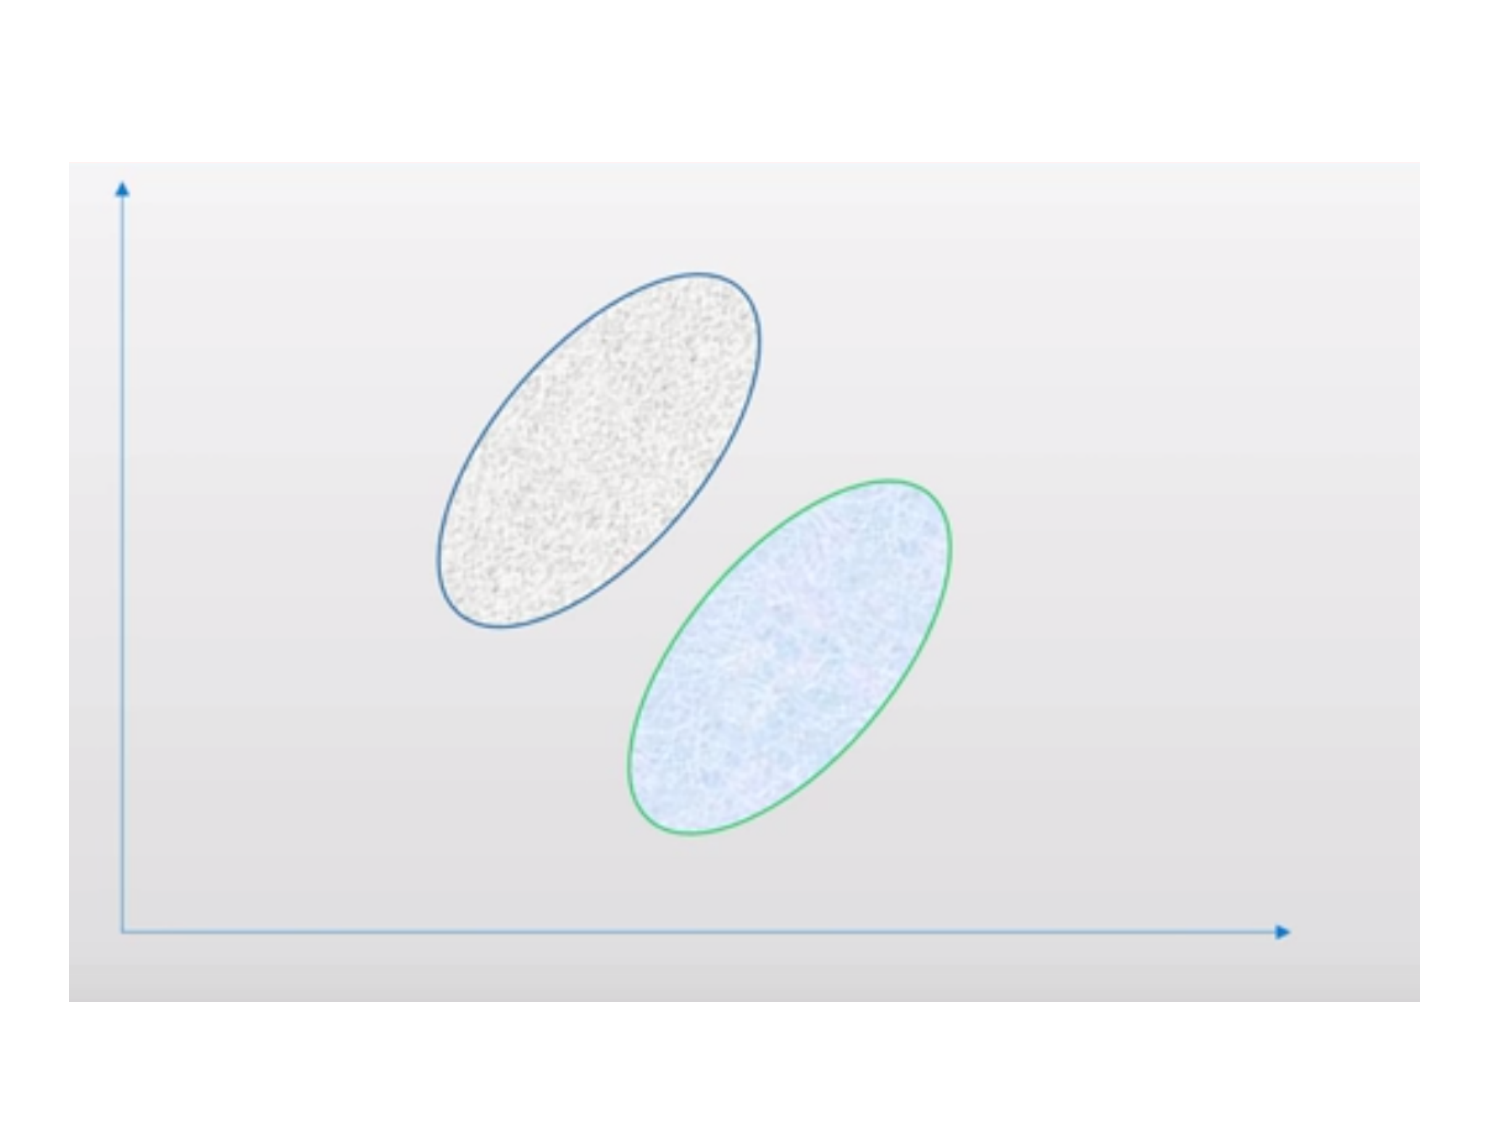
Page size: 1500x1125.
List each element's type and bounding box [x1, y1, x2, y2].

picture [69, 162, 1420, 1002]
